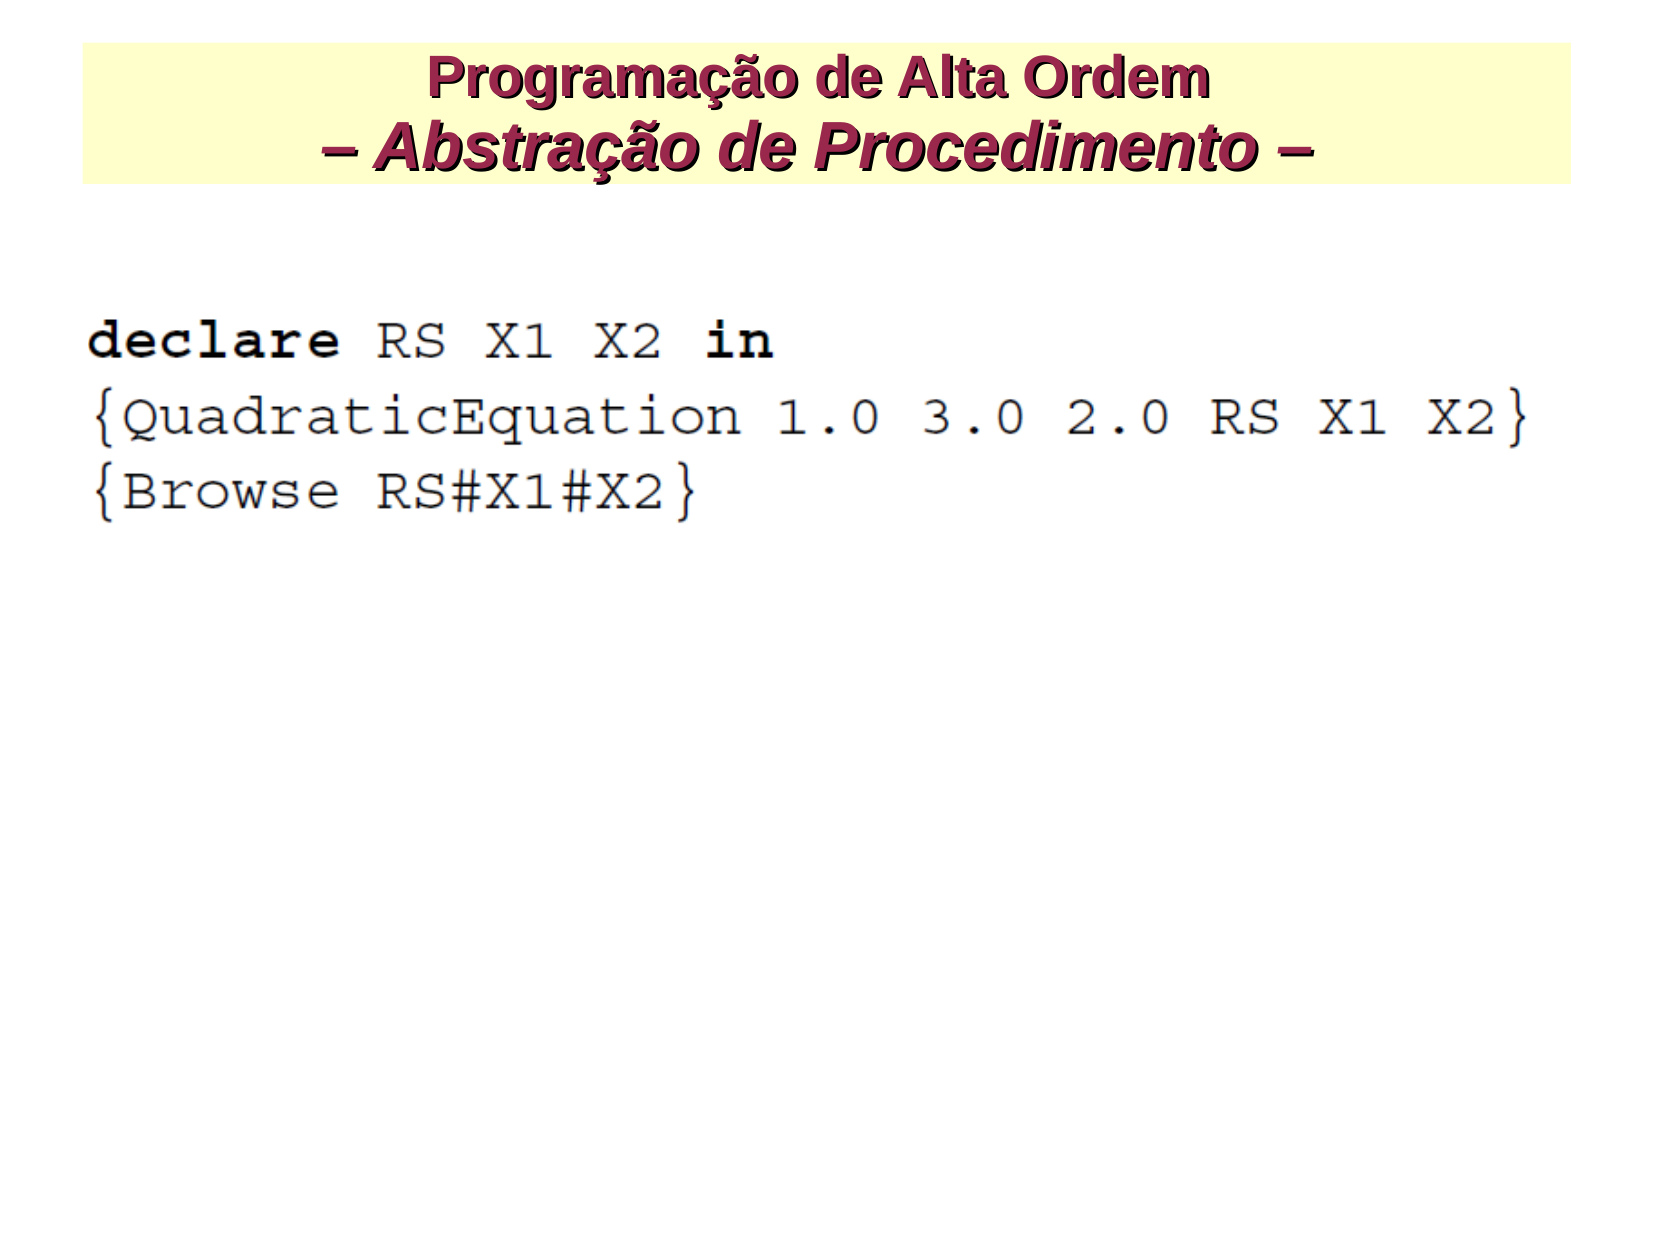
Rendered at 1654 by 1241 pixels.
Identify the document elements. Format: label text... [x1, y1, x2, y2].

title Programação de Alta Ordem – Abstração de Procedimento – [82, 42, 1571, 184]
picture [88, 300, 1536, 535]
